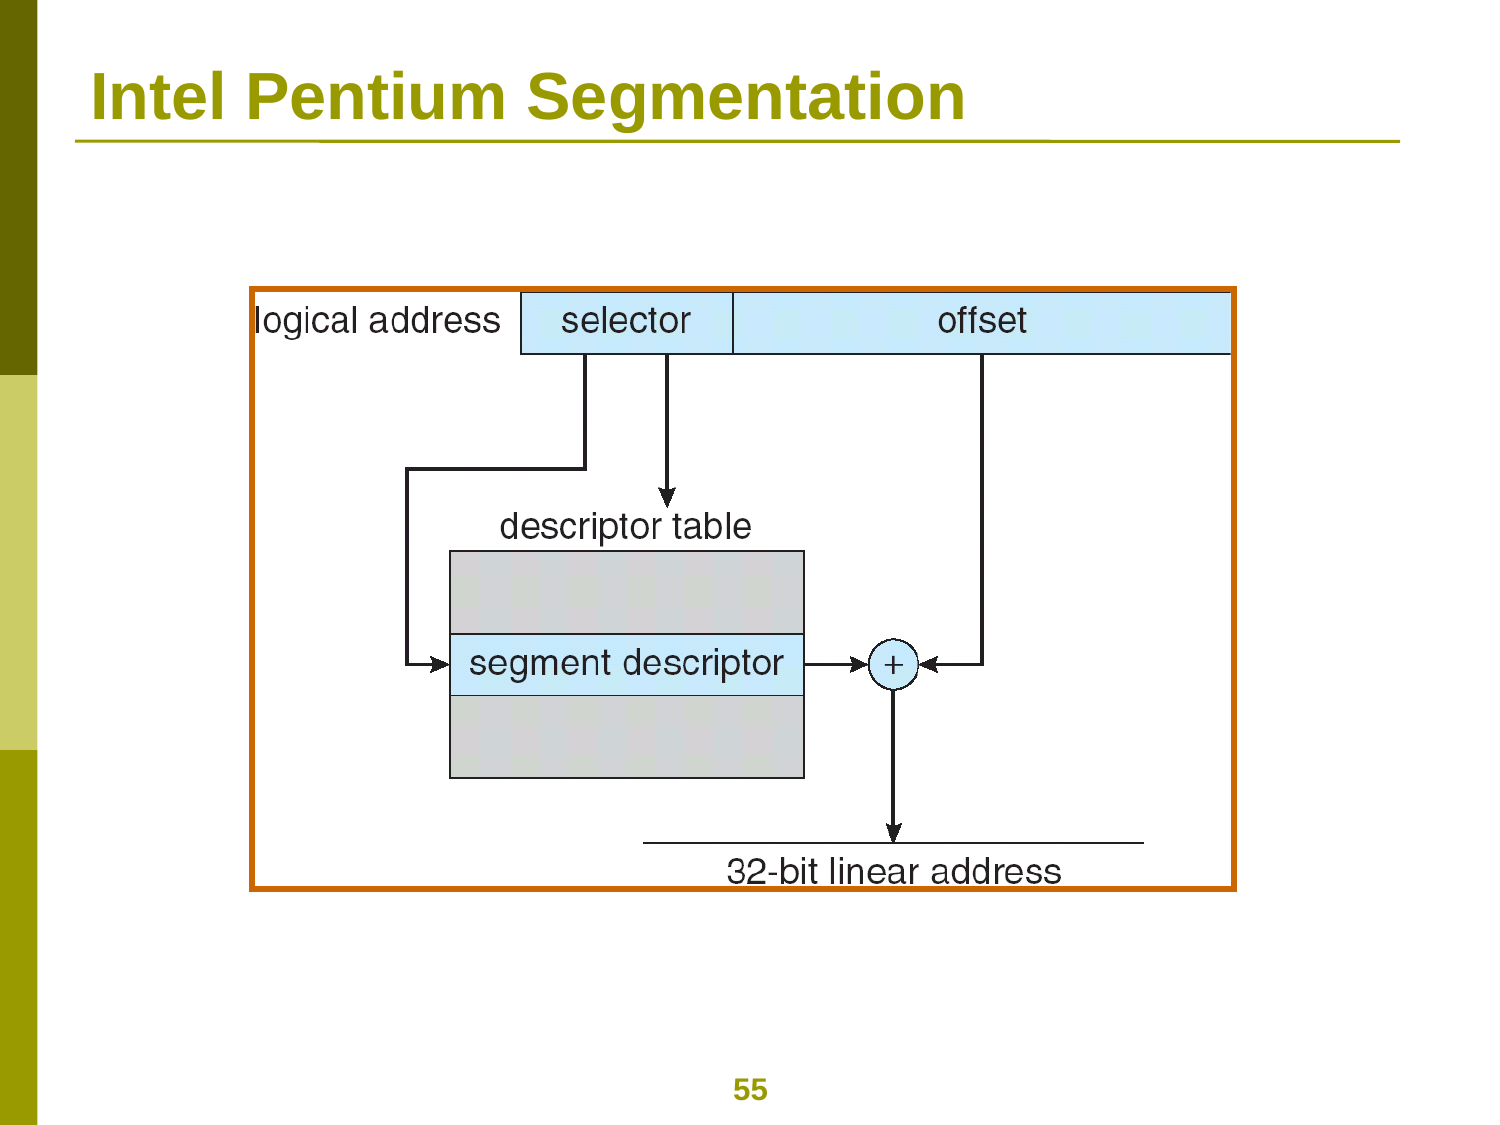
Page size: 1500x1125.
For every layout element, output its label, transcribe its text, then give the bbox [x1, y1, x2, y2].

picture [254, 291, 1231, 886]
text_box Intel Pentium Segmentation [75, 45, 1426, 141]
